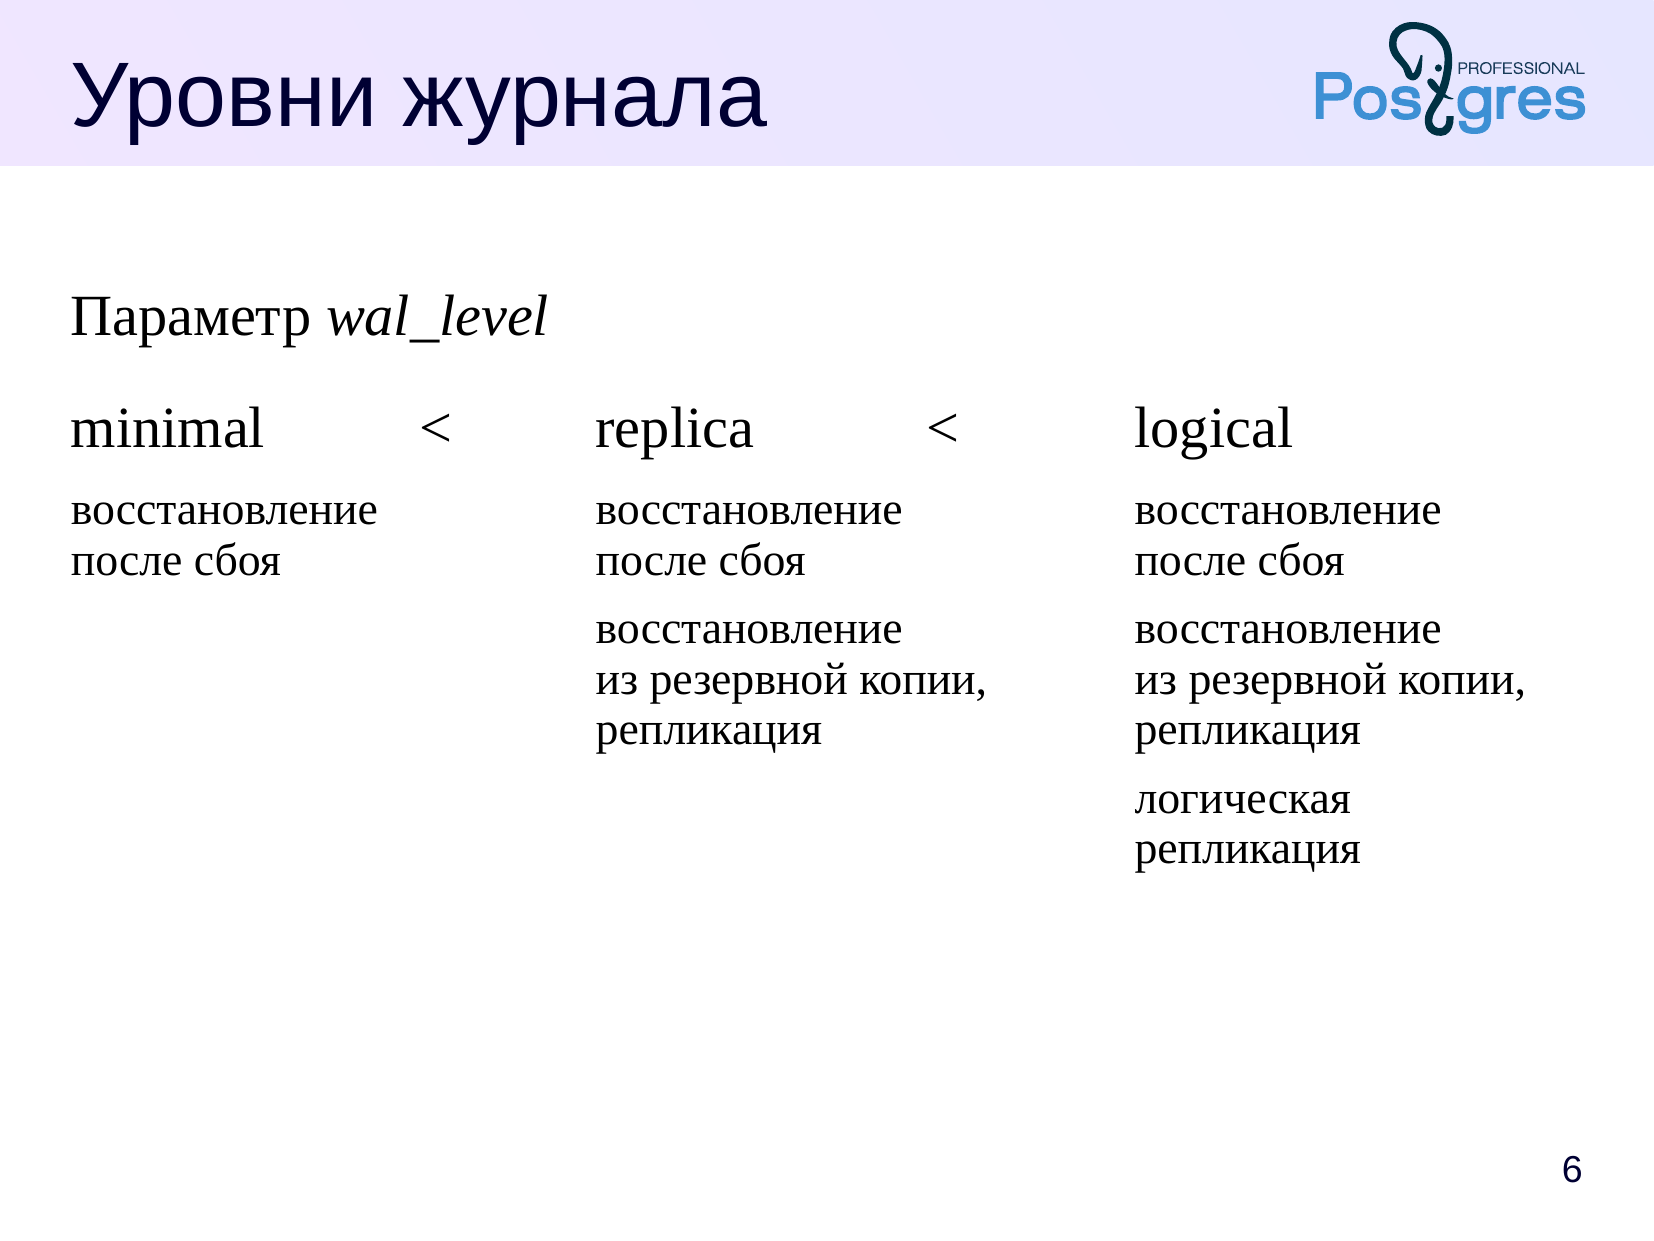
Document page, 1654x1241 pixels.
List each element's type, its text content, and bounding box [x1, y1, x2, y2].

title Уровни журнала [70, 43, 1241, 147]
list Параметр wal_level minimal < replica < logical восстановление восстановление восстановление после сбоя после сбоя после сбоя восстановление восстановление из резервной копии, из резервной копии, репликация репликация логическая репликация [70, 283, 1583, 1141]
